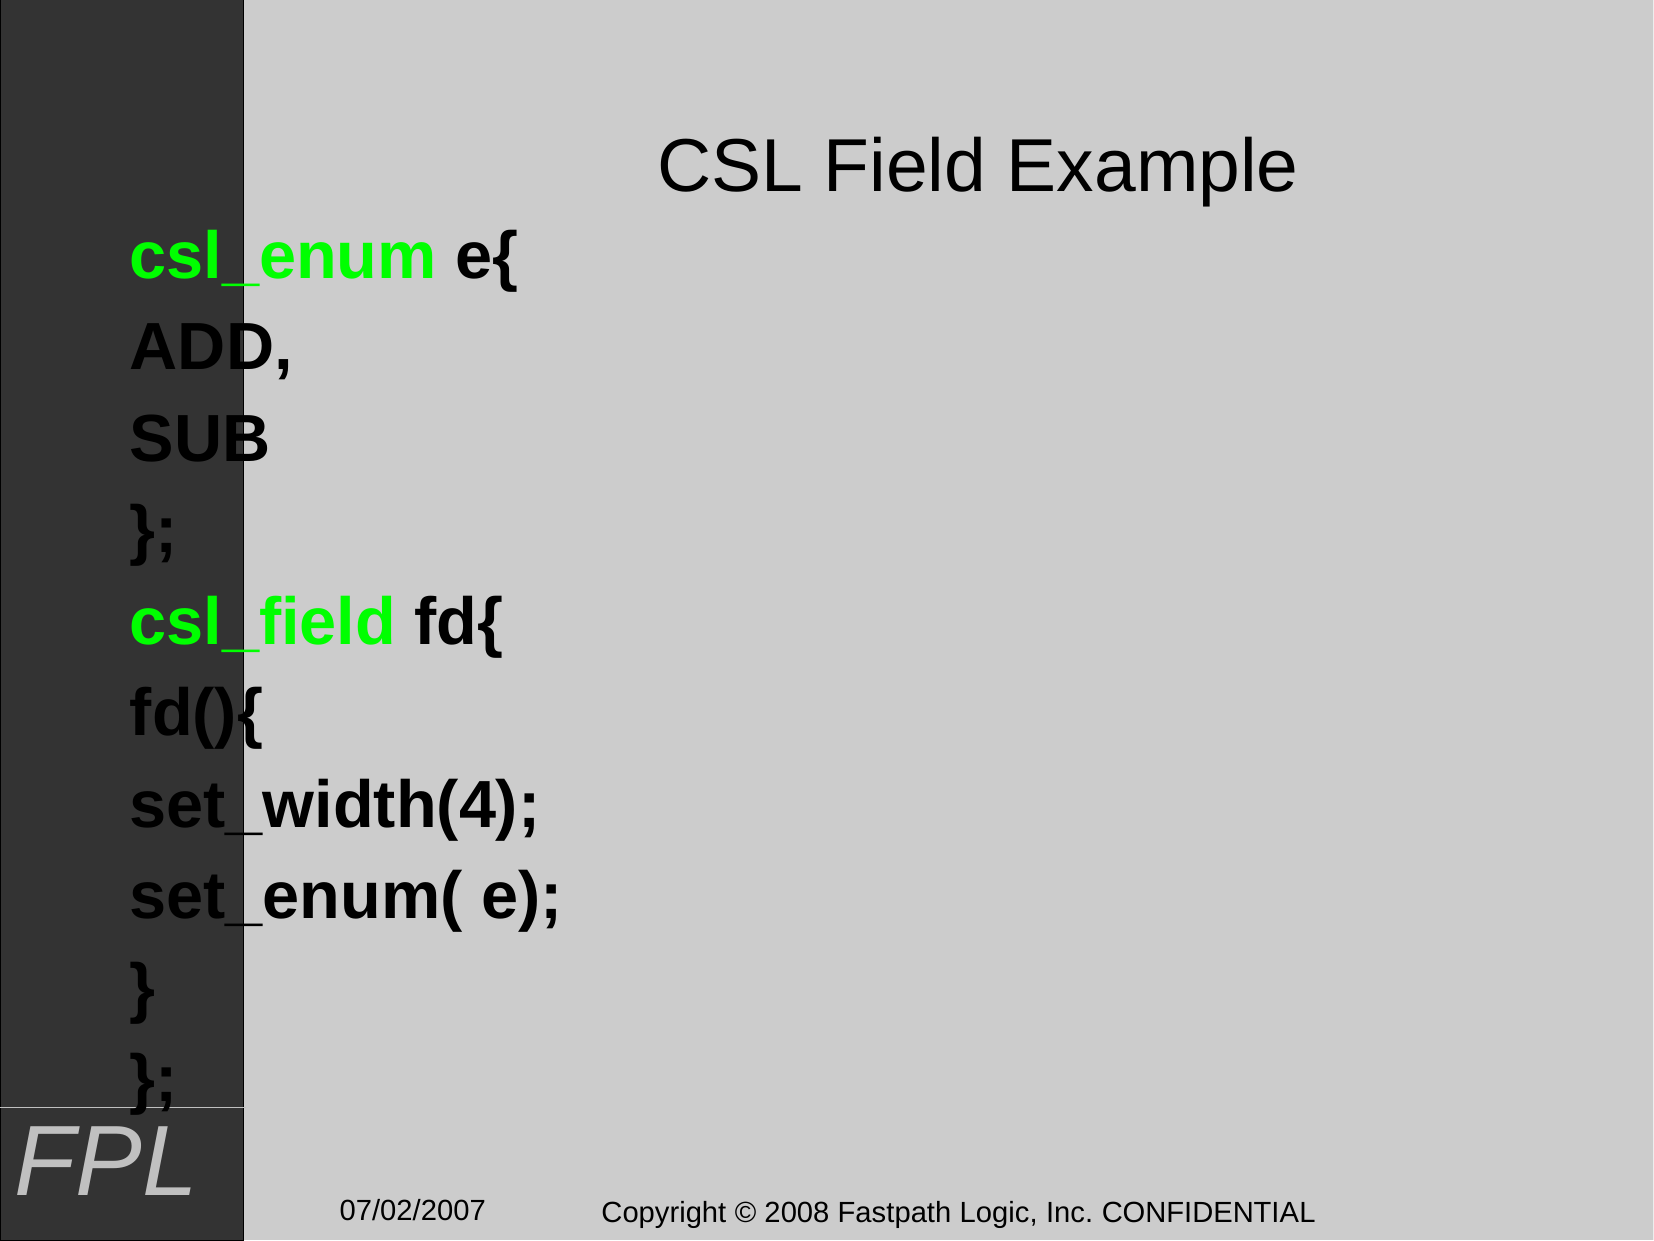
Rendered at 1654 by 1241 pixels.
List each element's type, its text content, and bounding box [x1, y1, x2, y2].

list csl_enum e{ ADD, SUB }; csl_field fd{ fd(){ set_width(4); set_enum( e); } }; [129, 218, 1569, 1131]
title CSL Field Example [427, 57, 1530, 218]
